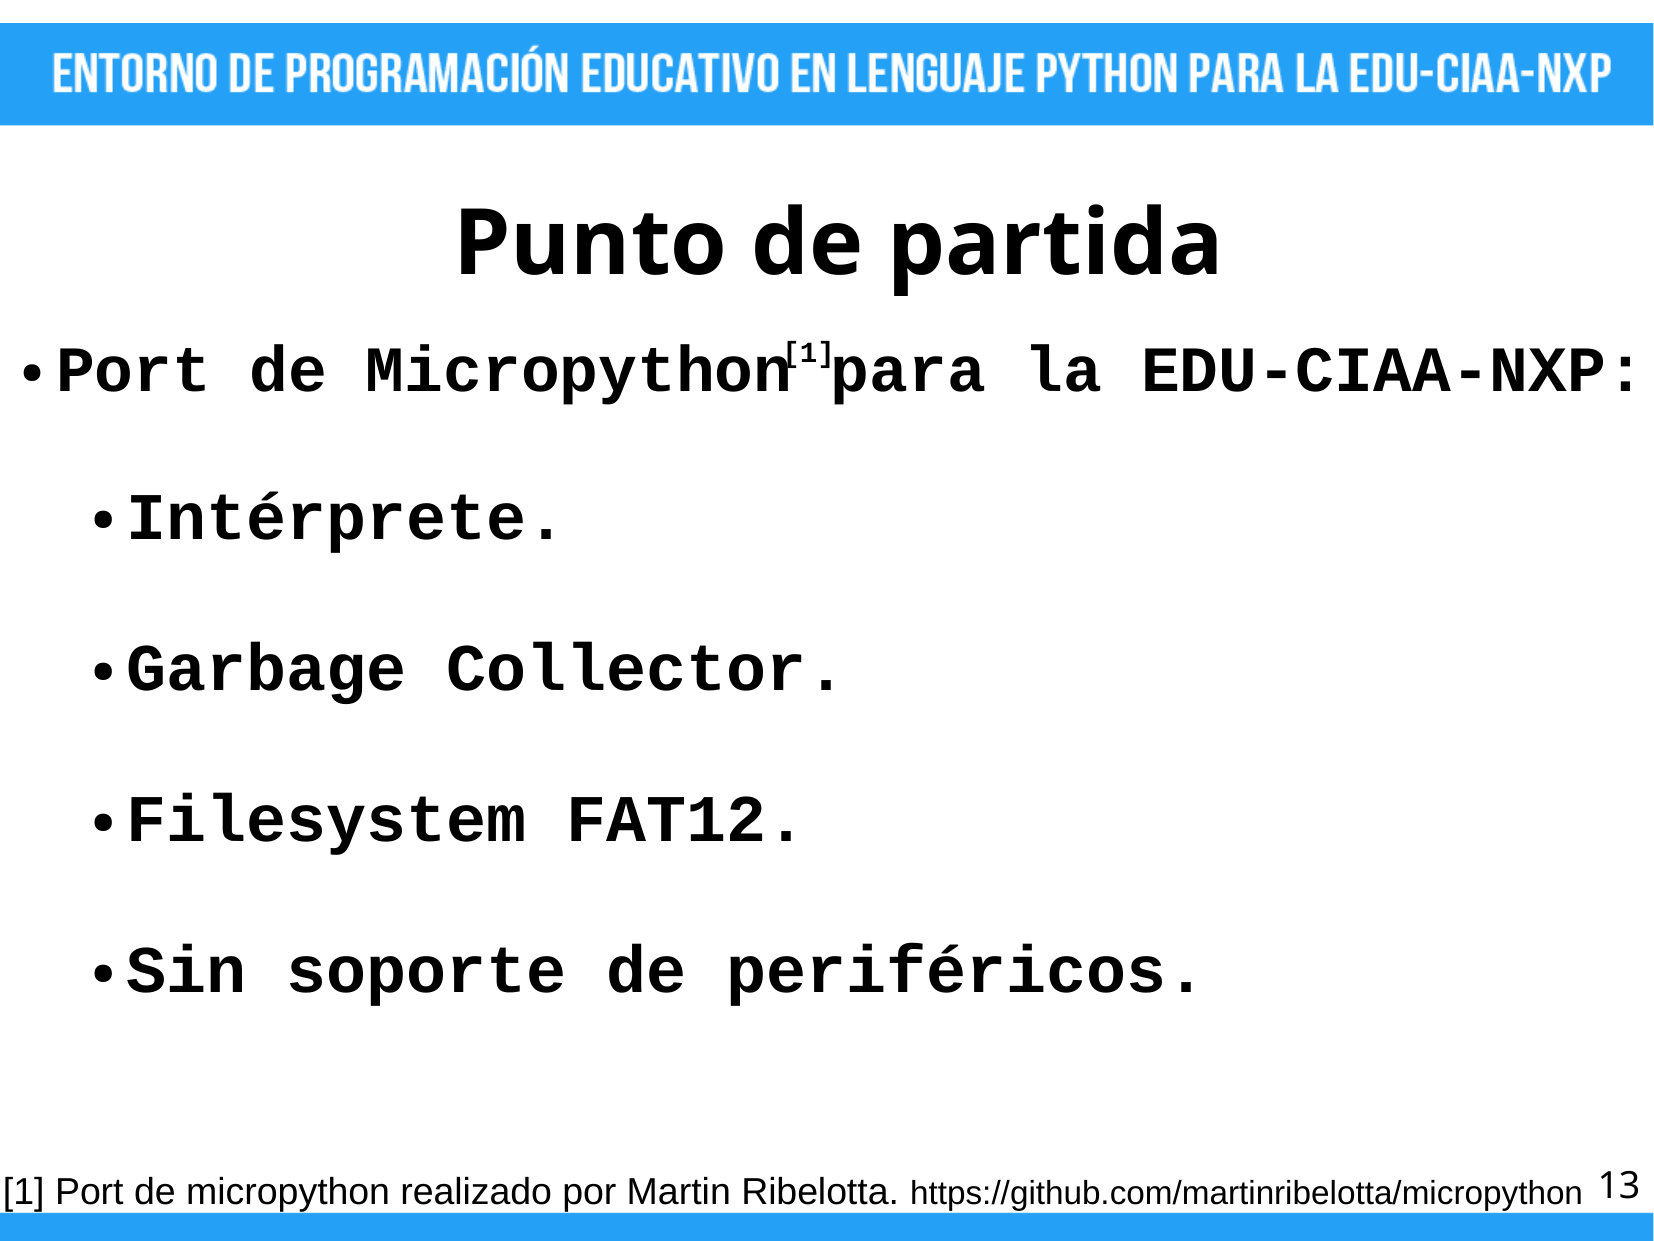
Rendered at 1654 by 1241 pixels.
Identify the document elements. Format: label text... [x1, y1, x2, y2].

text_box 13 [1582, 1151, 1654, 1241]
text_box [1] Port de micropython realizado por Martin Ribelotta. https://github.com/martinribelotta/micropython [0, 1163, 1582, 1241]
text_box Port de Micropython para la EDU-CIAA-NXP: Intérprete. Garbage Collector. Filesystem FAT12. Sin soporte de periféricos. [5, 330, 1654, 1101]
picture [0, 23, 1654, 1163]
title Punto de partida [94, 135, 1583, 330]
text_box [1] [732, 330, 850, 380]
